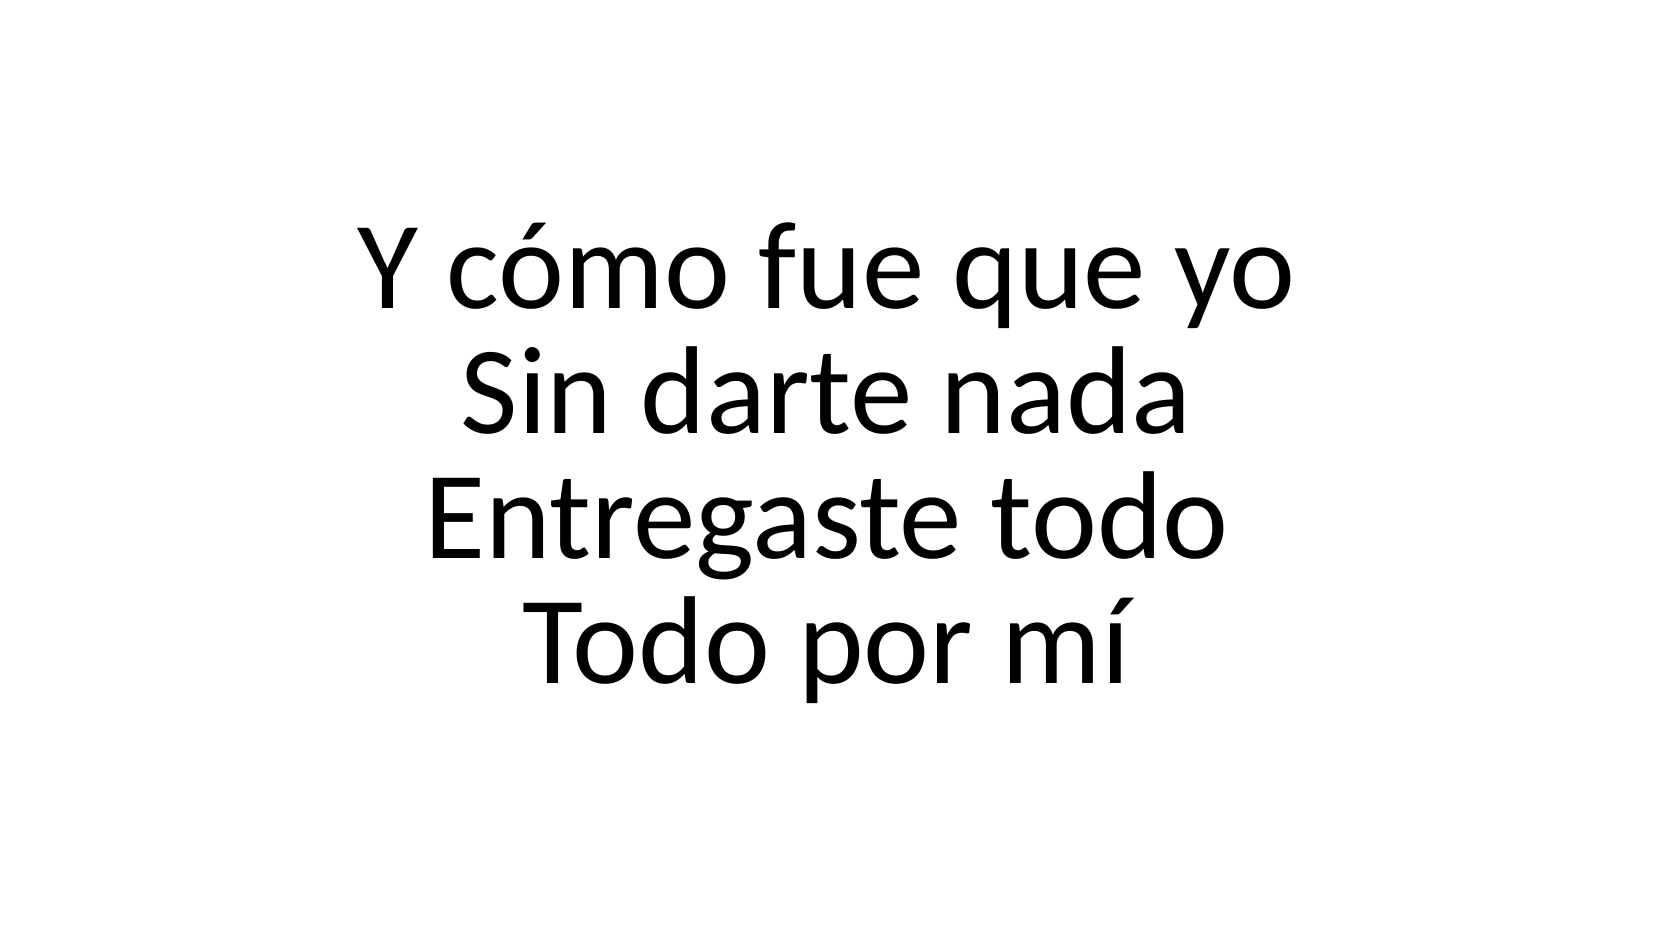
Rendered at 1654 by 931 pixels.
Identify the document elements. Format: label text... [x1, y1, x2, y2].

title Y cómo fue que yo Sin darte nada Entregaste todo Todo por mí [0, 0, 1654, 931]
